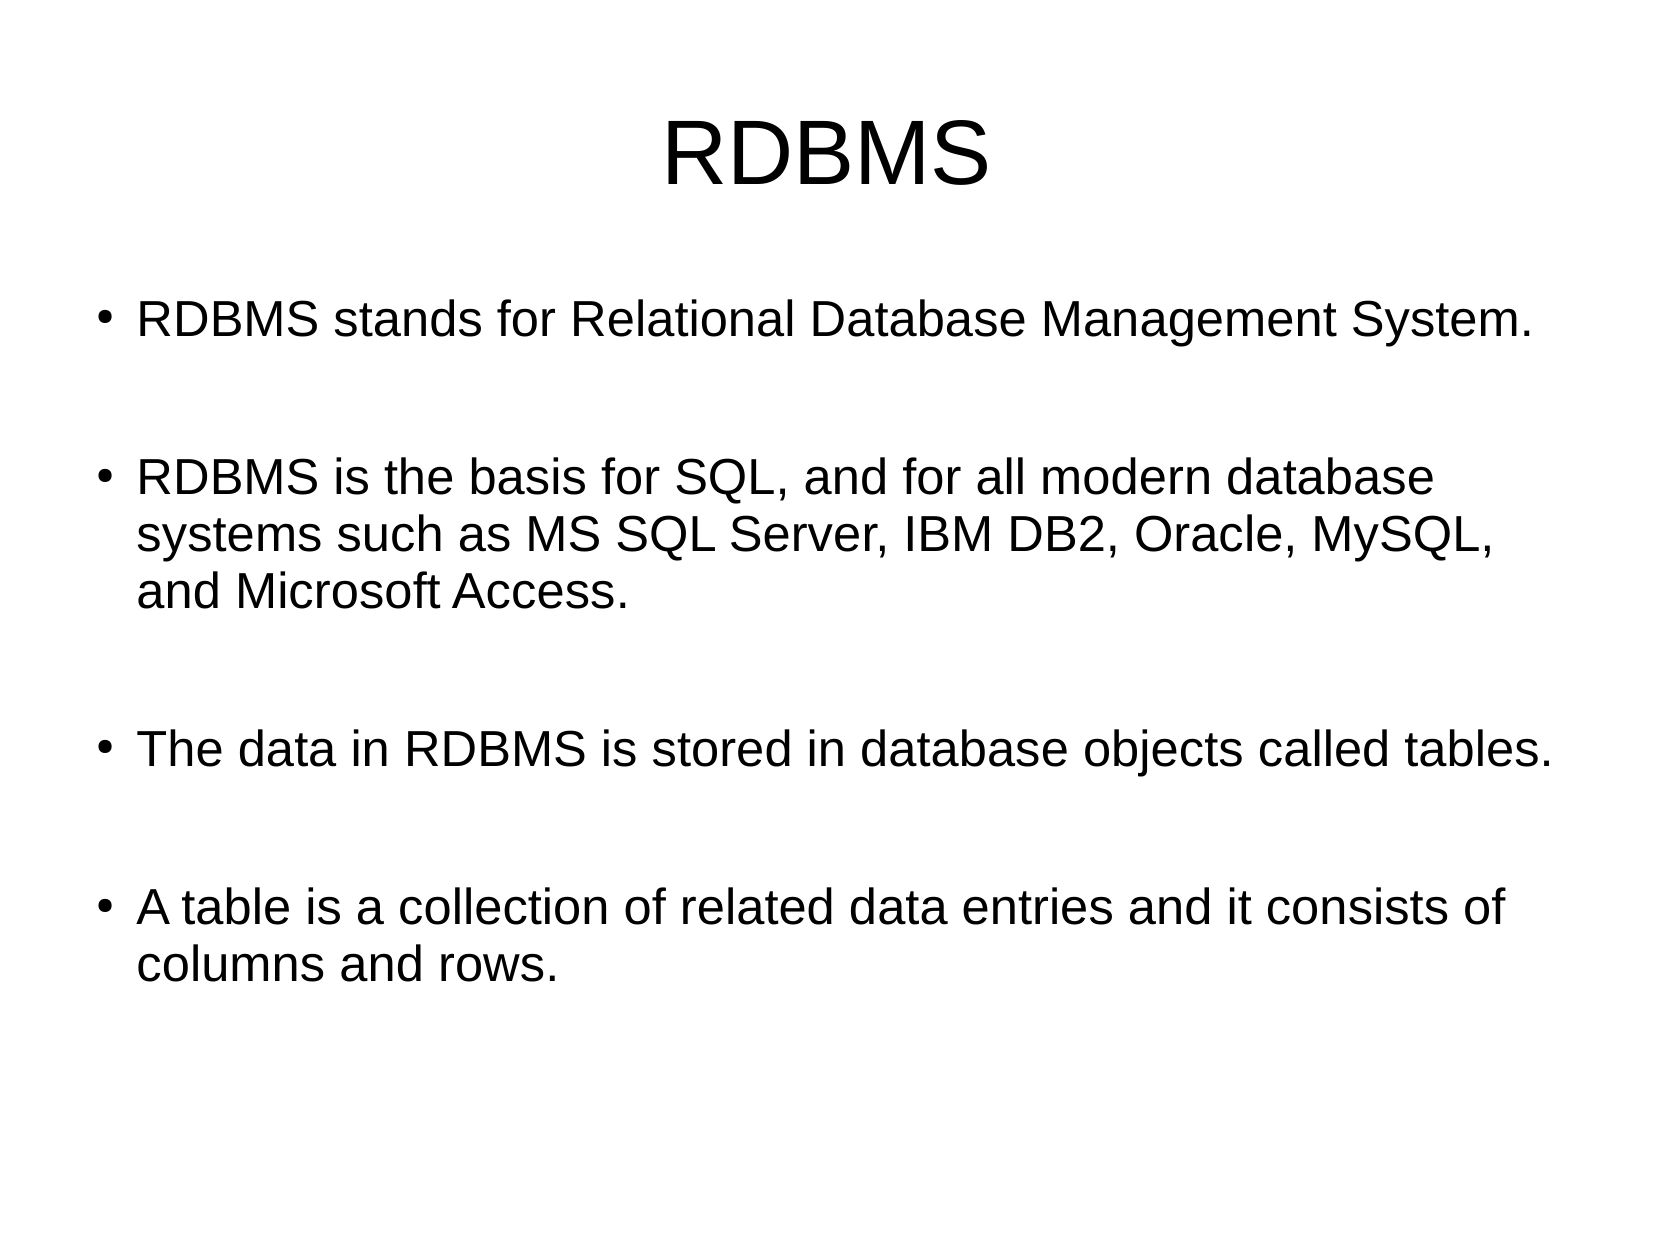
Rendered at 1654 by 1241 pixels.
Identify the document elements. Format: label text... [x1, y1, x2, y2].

title RDBMS [82, 49, 1571, 257]
list RDBMS stands for Relational Database Management System. RDBMS is the basis for SQL, and for all modern database systems such as MS SQL Server, IBM DB2, Oracle, MySQL, and Microsoft Access. The data in RDBMS is stored in database objects called tables. A table is a collection of related data entries and it consists of columns and rows. [82, 290, 1571, 1010]
